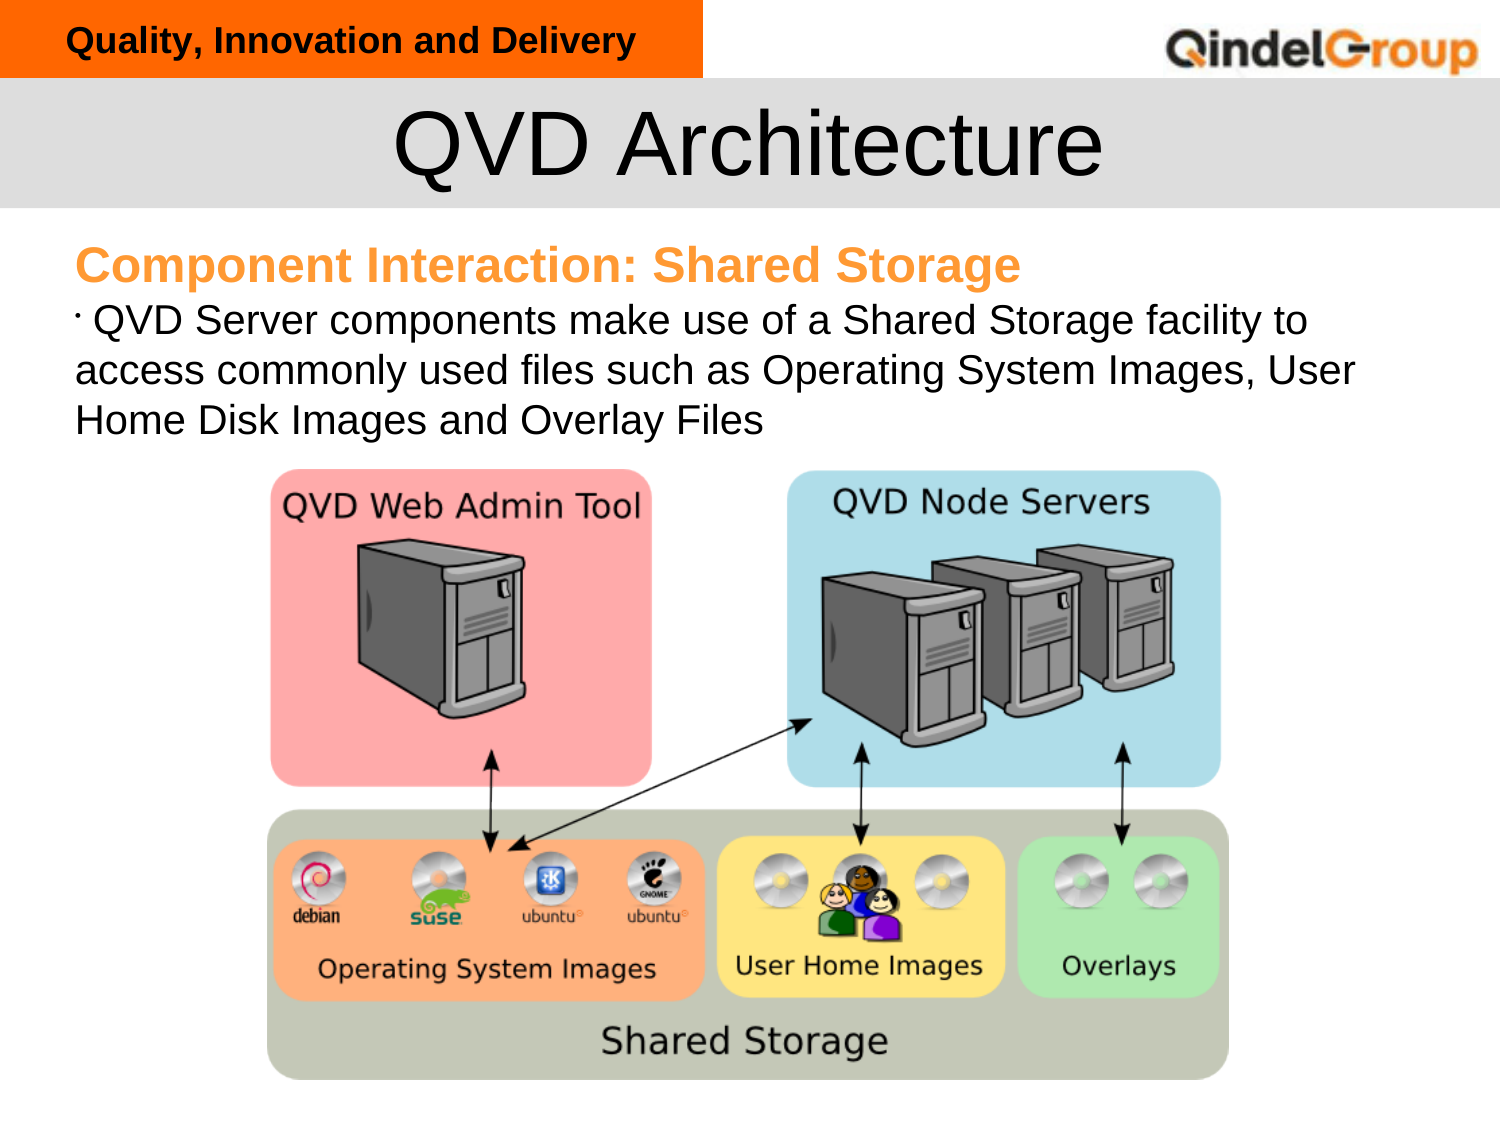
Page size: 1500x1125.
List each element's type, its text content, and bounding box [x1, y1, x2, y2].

picture [267, 469, 1229, 1080]
title QVD Architecture [75, 45, 1426, 224]
text_box Component Interaction: Shared Storage QVD Server components make use of a Shared Storage facility to access commonly used files such as Operating System Images, User Home Disk Images and Overlay Files [60, 224, 1426, 451]
picture [1163, 23, 1481, 78]
